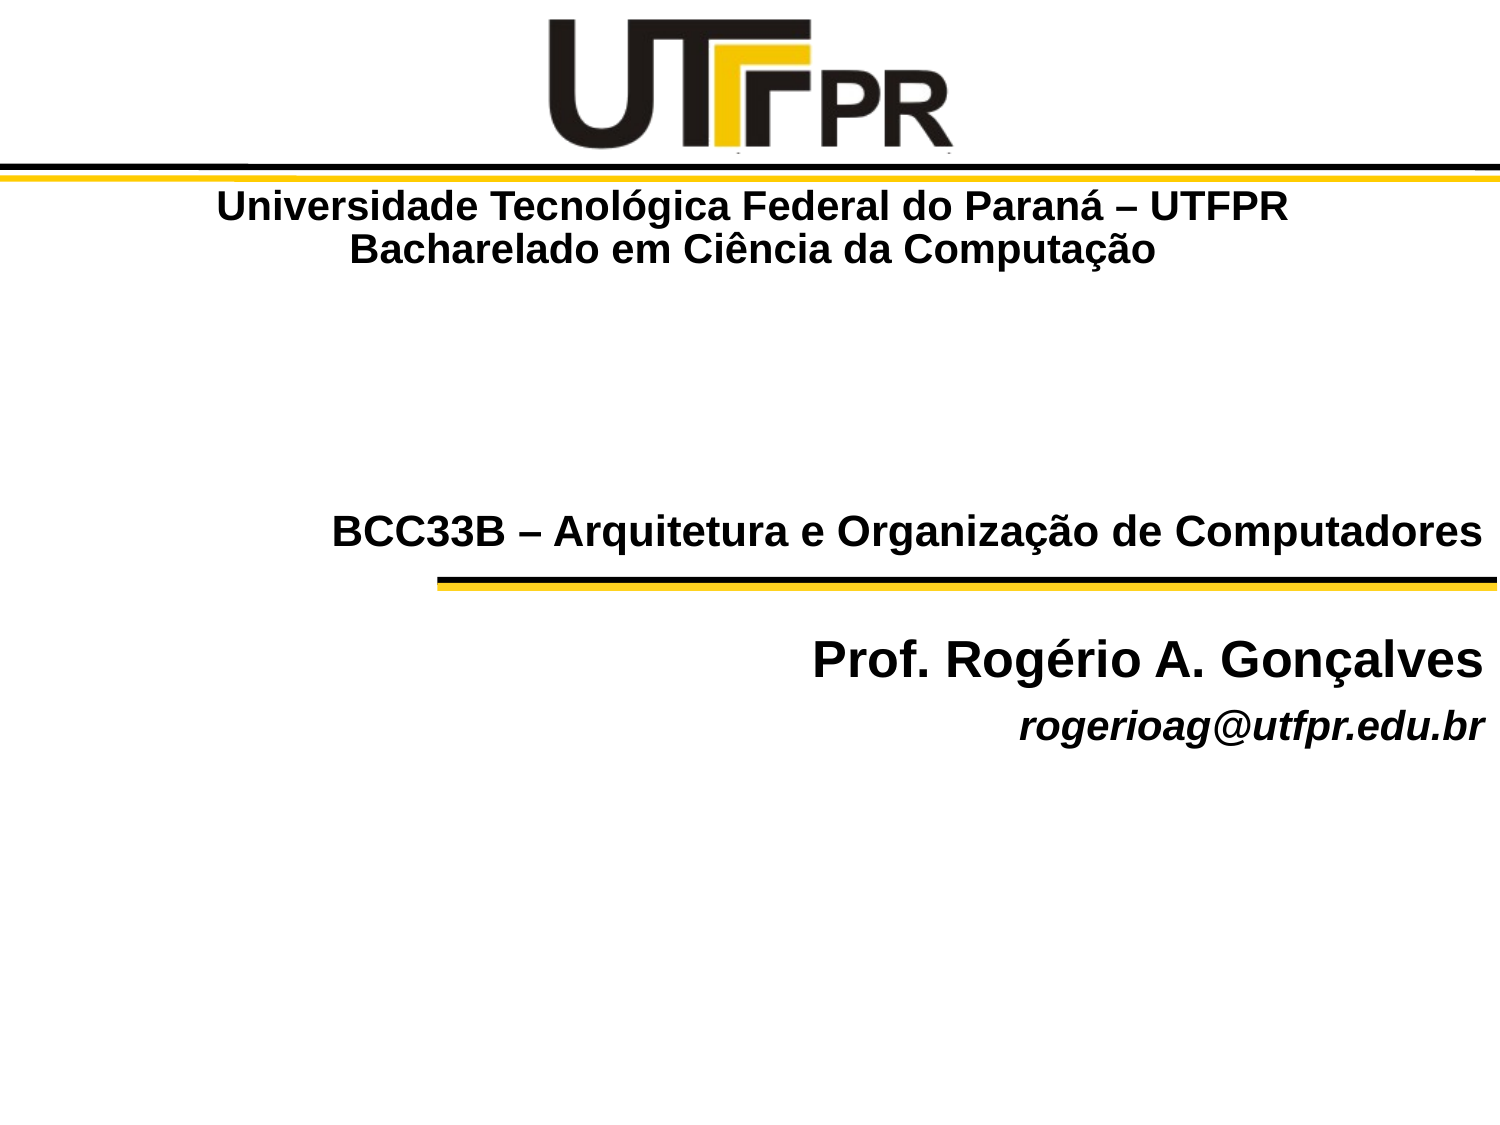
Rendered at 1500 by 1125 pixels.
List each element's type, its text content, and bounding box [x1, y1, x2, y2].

title Universidade Tecnológica Federal do Paraná – UTFPR Bacharelado em Ciência da Computação [4, 176, 1500, 329]
subtitle Prof. Rogério A. Gonçalves rogerioag@utfpr.edu.br [439, 615, 1485, 768]
title BCC33B – Arquitetura e Organização de Computadores [265, 490, 1499, 575]
text_box [437, 576, 1498, 591]
picture [540, 11, 960, 154]
